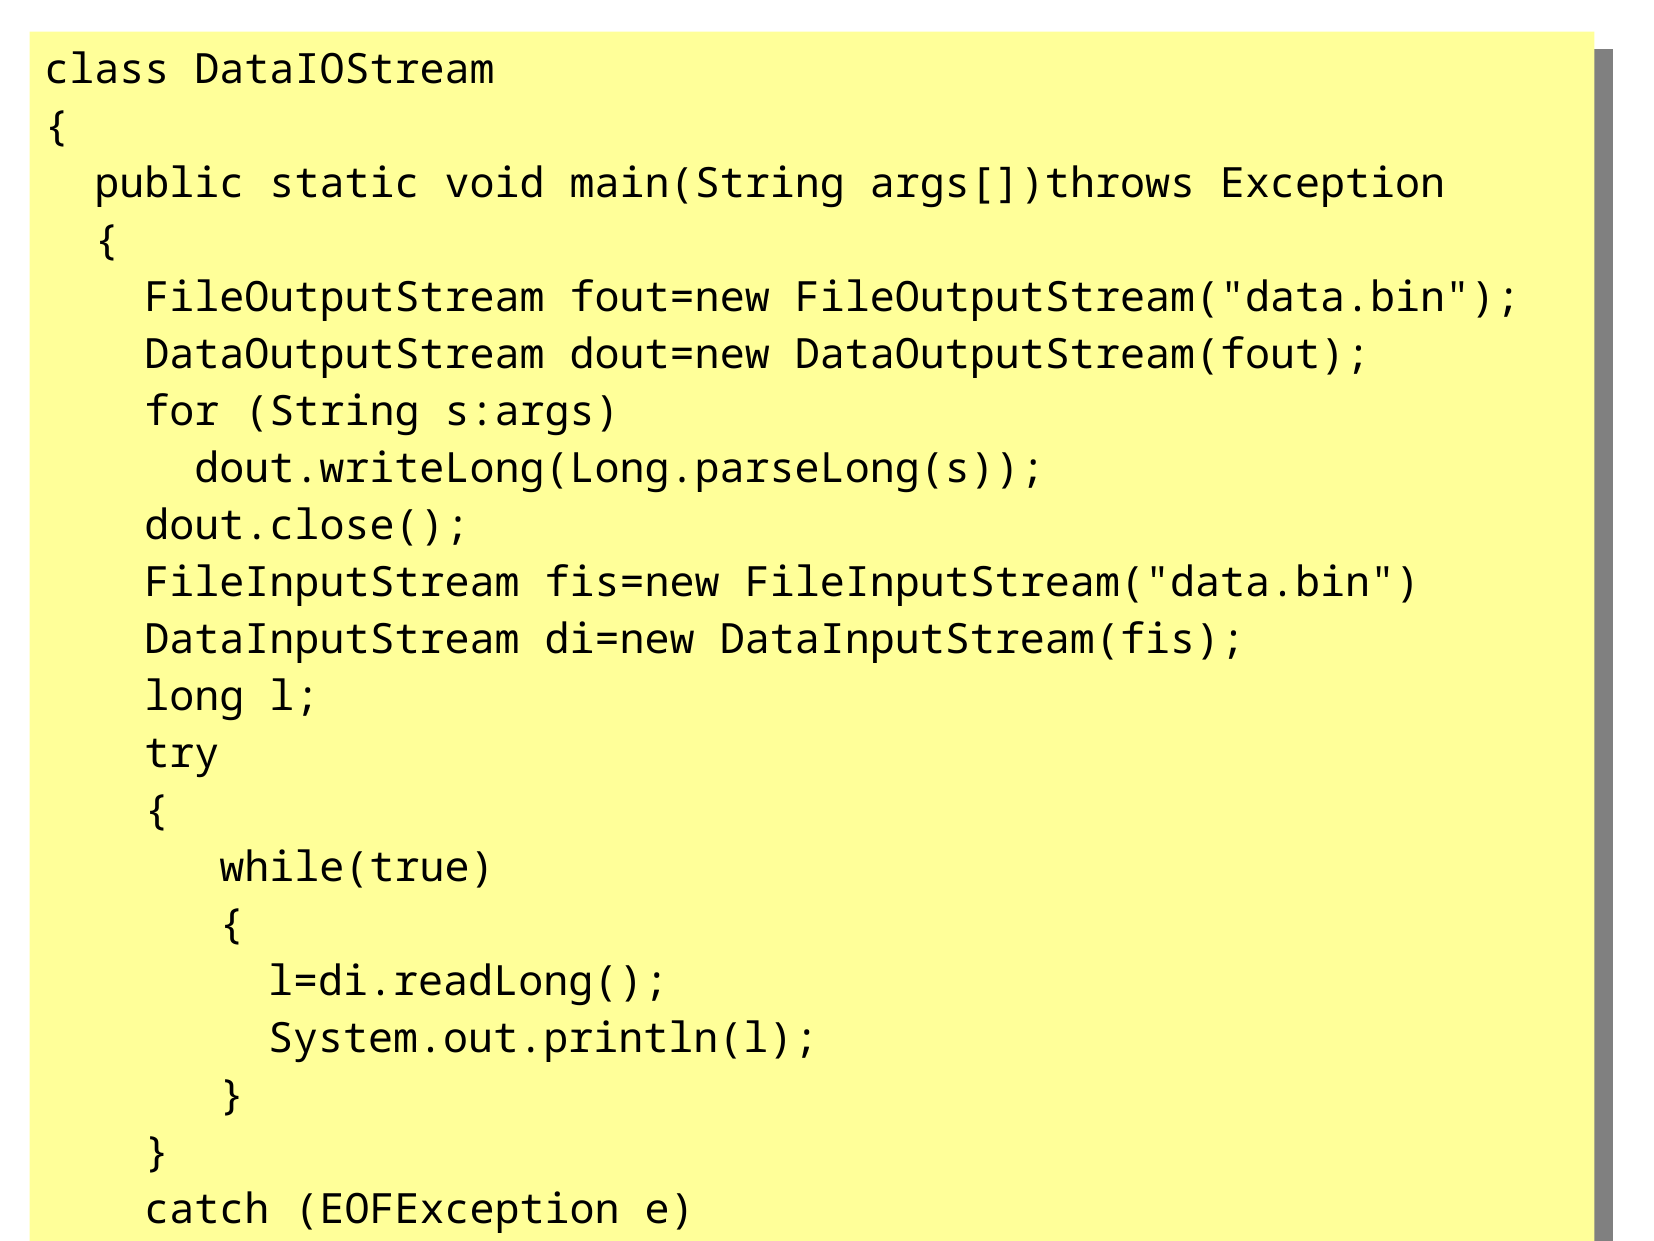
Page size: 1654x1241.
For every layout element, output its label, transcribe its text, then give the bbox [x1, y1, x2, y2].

text_box class DataIOStream { public static void main(String args[])throws Exception { FileOutputStream fout=new FileOutputStream("data.bin"); DataOutputStream dout=new DataOutputStream(fout); for (String s:args) dout.writeLong(Long.parseLong(s)); dout.close(); FileInputStream fis=new FileInputStream("data.bin") DataInputStream di=new DataInputStream(fis); long l; try { while(true) { l=di.readLong(); System.out.println(l); } } catch (EOFException e) {System.out.println("EOF reached");} } } [29, 31, 1595, 1212]
